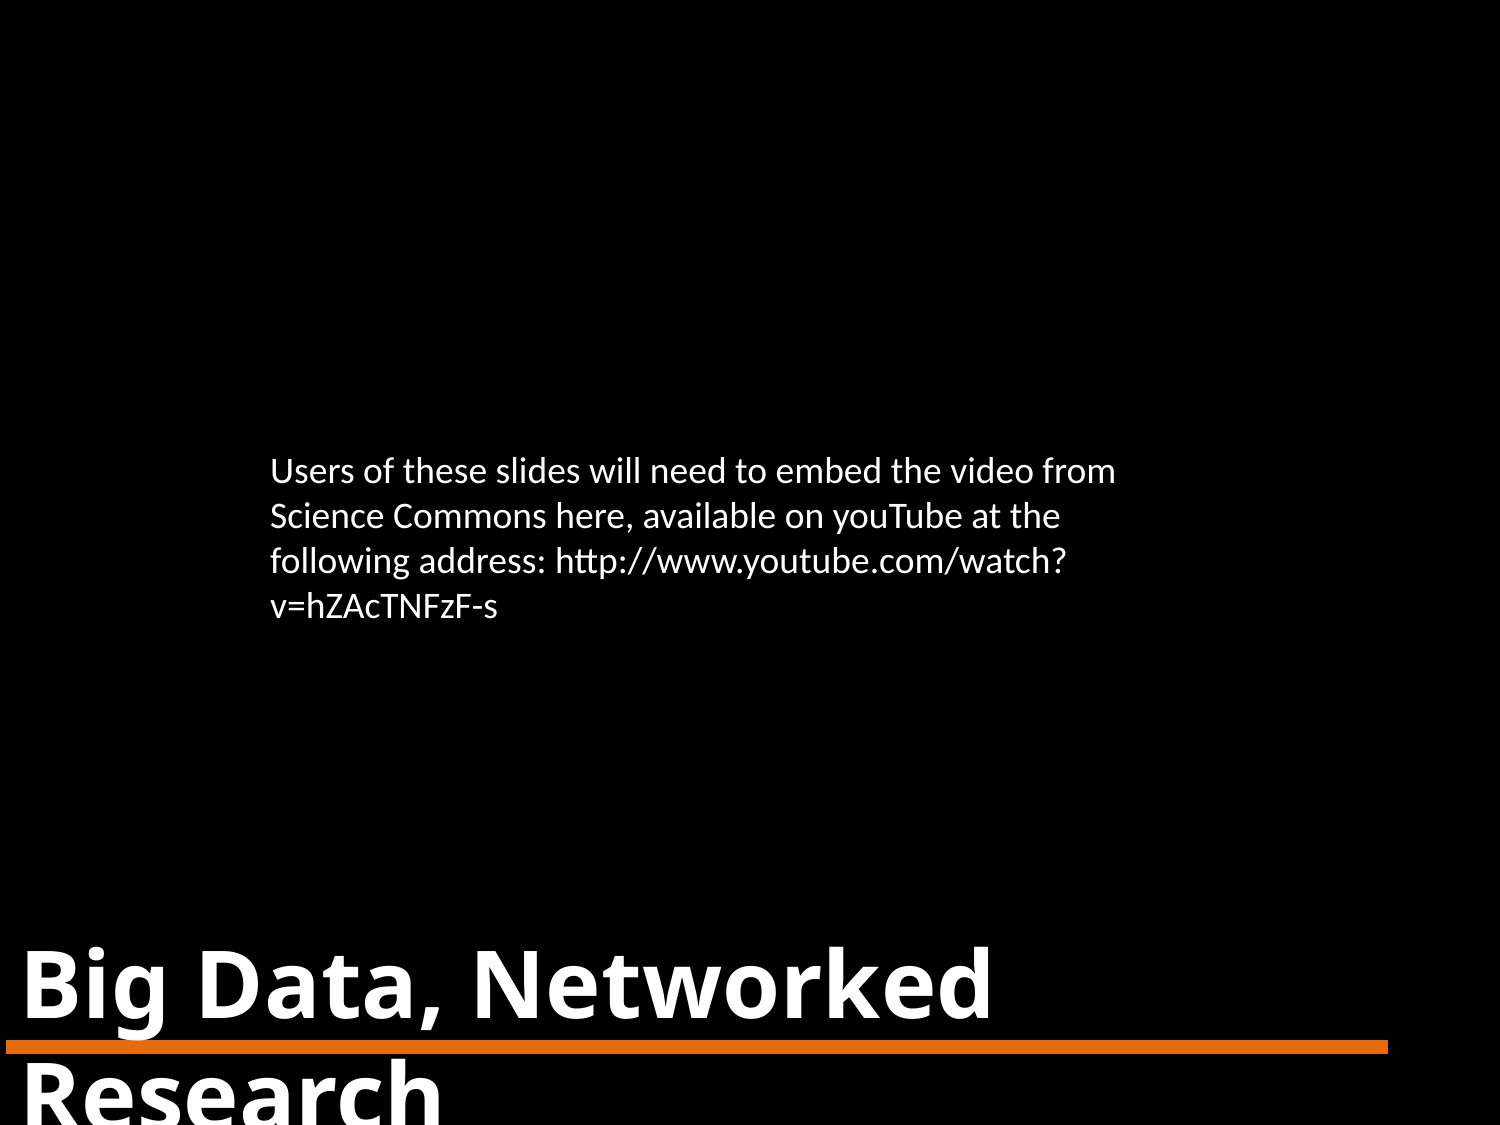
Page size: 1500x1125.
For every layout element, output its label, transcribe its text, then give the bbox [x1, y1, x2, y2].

text_box Users of these slides will need to embed the video from Science Commons here, available on youTube at the following address: http://www.youtube.com/watch?v=hZAcTNFzF-s [255, 439, 1138, 634]
text_box Big Data, Networked Research [4, 916, 1436, 1046]
